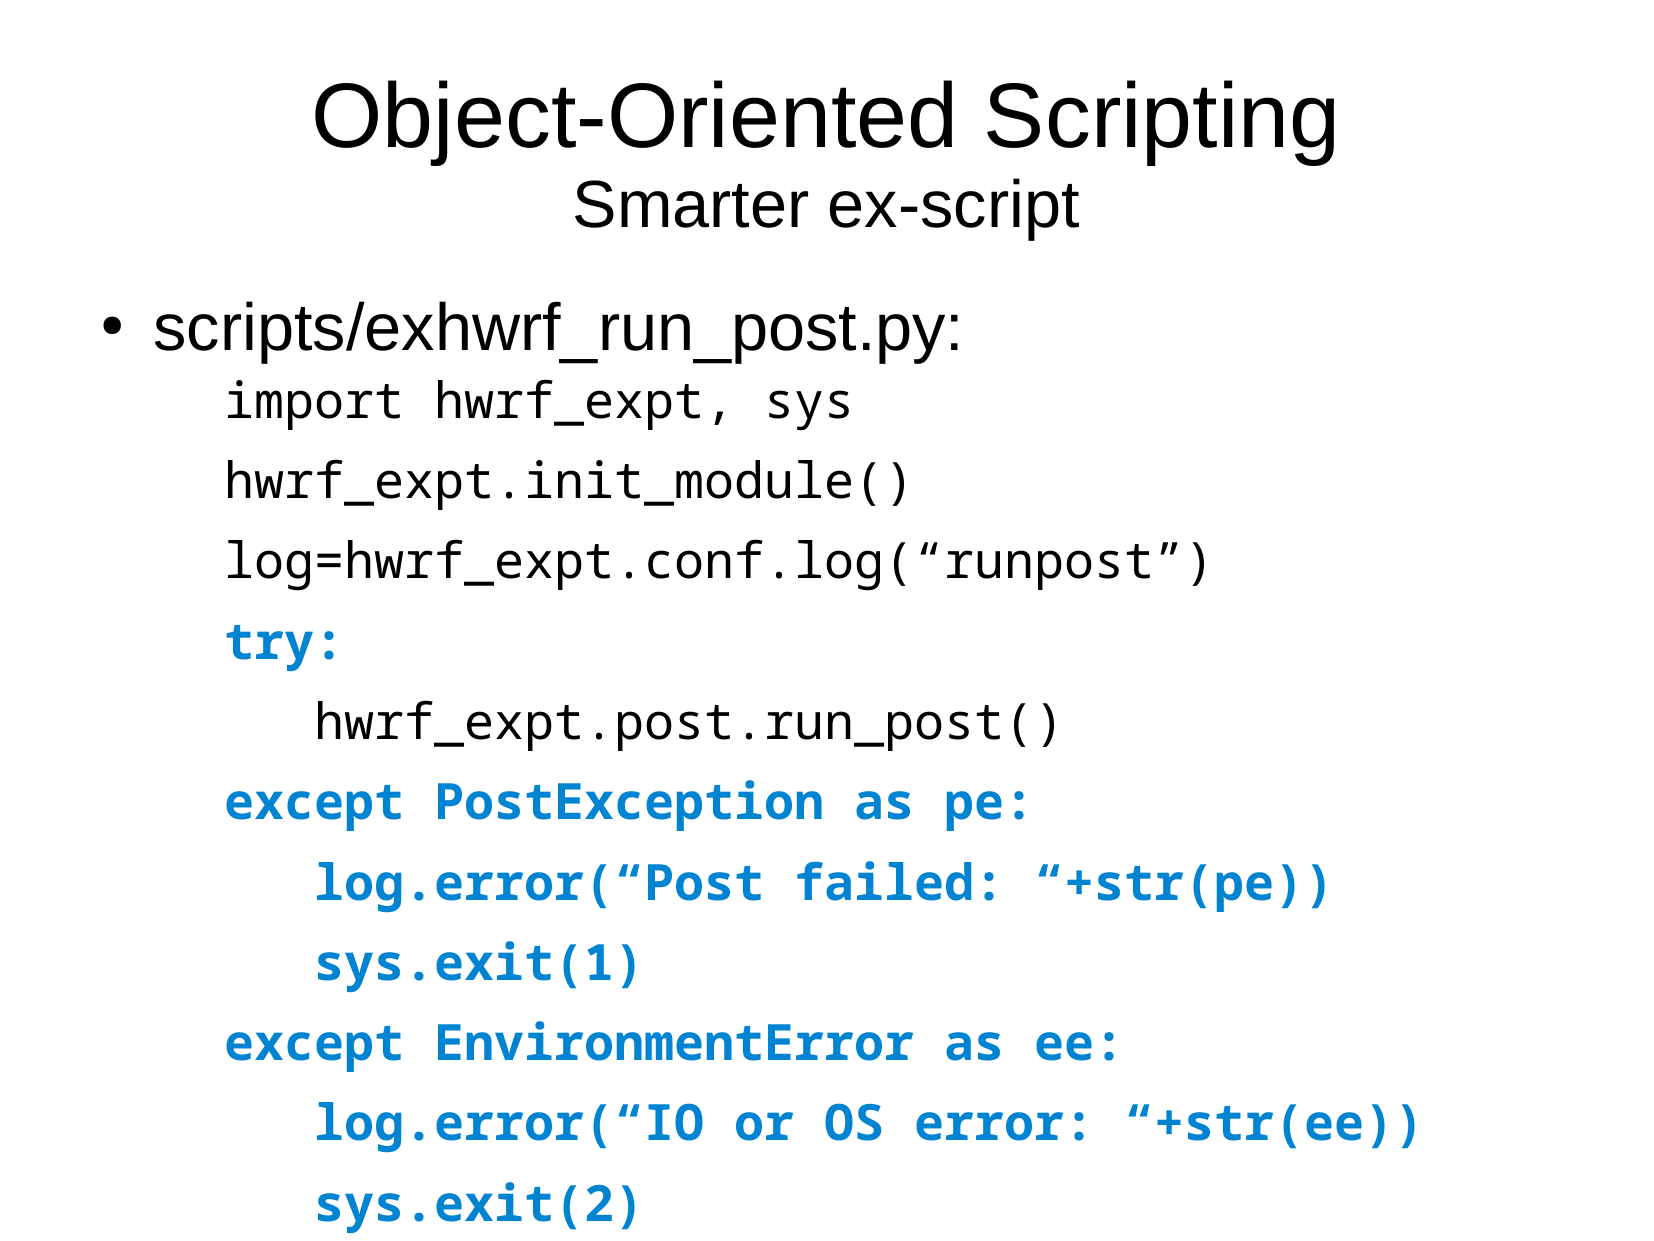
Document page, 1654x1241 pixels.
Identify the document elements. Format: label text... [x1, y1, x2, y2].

list scripts/exhwrf_run_post.py: import hwrf_expt, sys hwrf_expt.init_module() log=hwrf_expt.conf.log(“runpost”) try: hwrf_expt.post.run_post() except PostException as pe: log.error(“Post failed: “+str(pe)) sys.exit(1) except EnvironmentError as ee: log.error(“IO or OS error: “+str(ee)) sys.exit(2) [82, 290, 1571, 1141]
title Object-Oriented Scripting Smarter ex-script [82, 49, 1571, 257]
